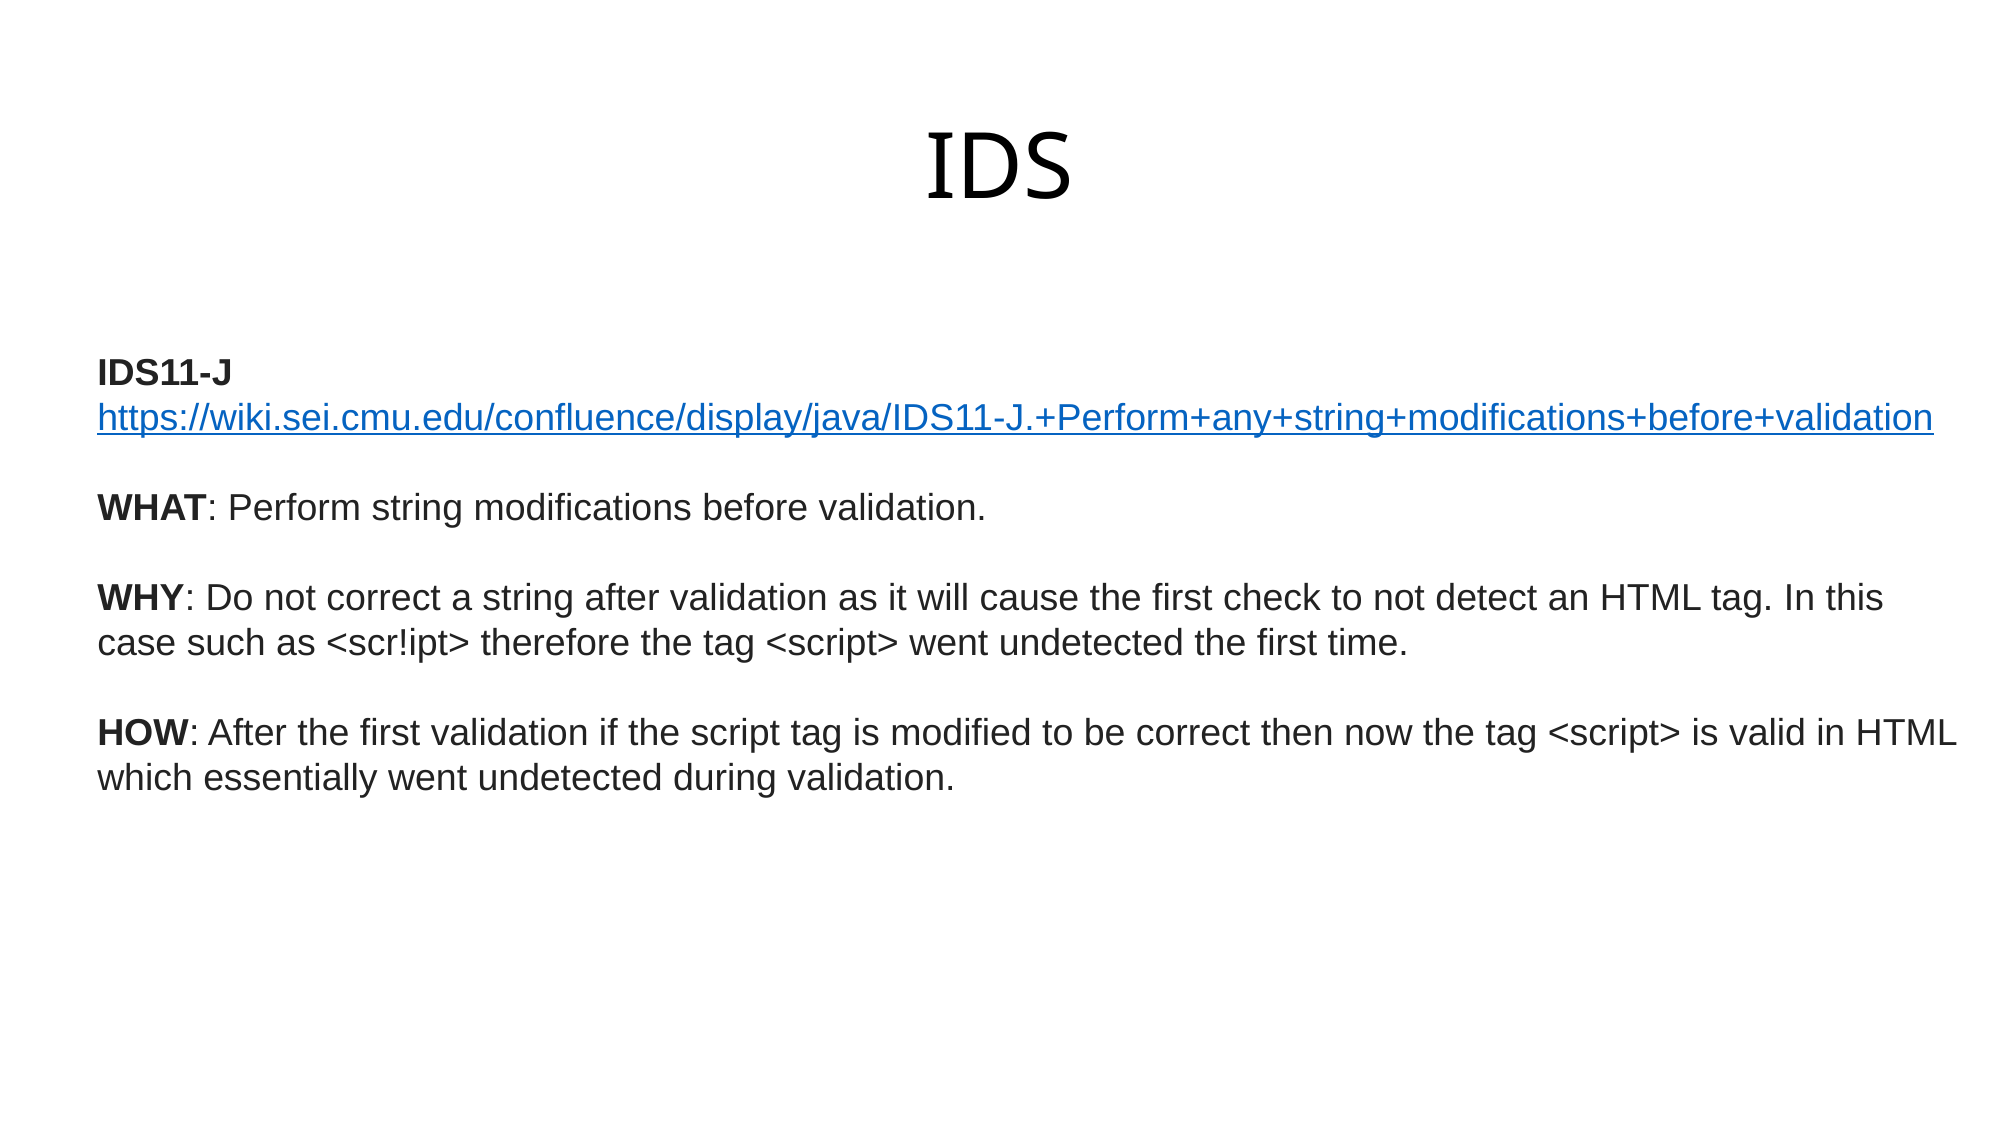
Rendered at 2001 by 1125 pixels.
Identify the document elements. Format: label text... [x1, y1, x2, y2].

text_box IDS [137, 59, 1863, 278]
text_box IDS11-J https://wiki.sei.cmu.edu/confluence/display/java/IDS11-J.+Perform+any+string+modifications+before+validation WHAT: Perform string modifications before validation. WHY: Do not correct a string after validation as it will cause the first check to not detect an HTML tag. In this case such as <scr!ipt> therefore the tag <script> went undetected the first time. HOW: After the first validation if the script tag is modified to be correct then now the tag <script> is valid in HTML which essentially went undetected during validation. [82, 291, 1989, 945]
